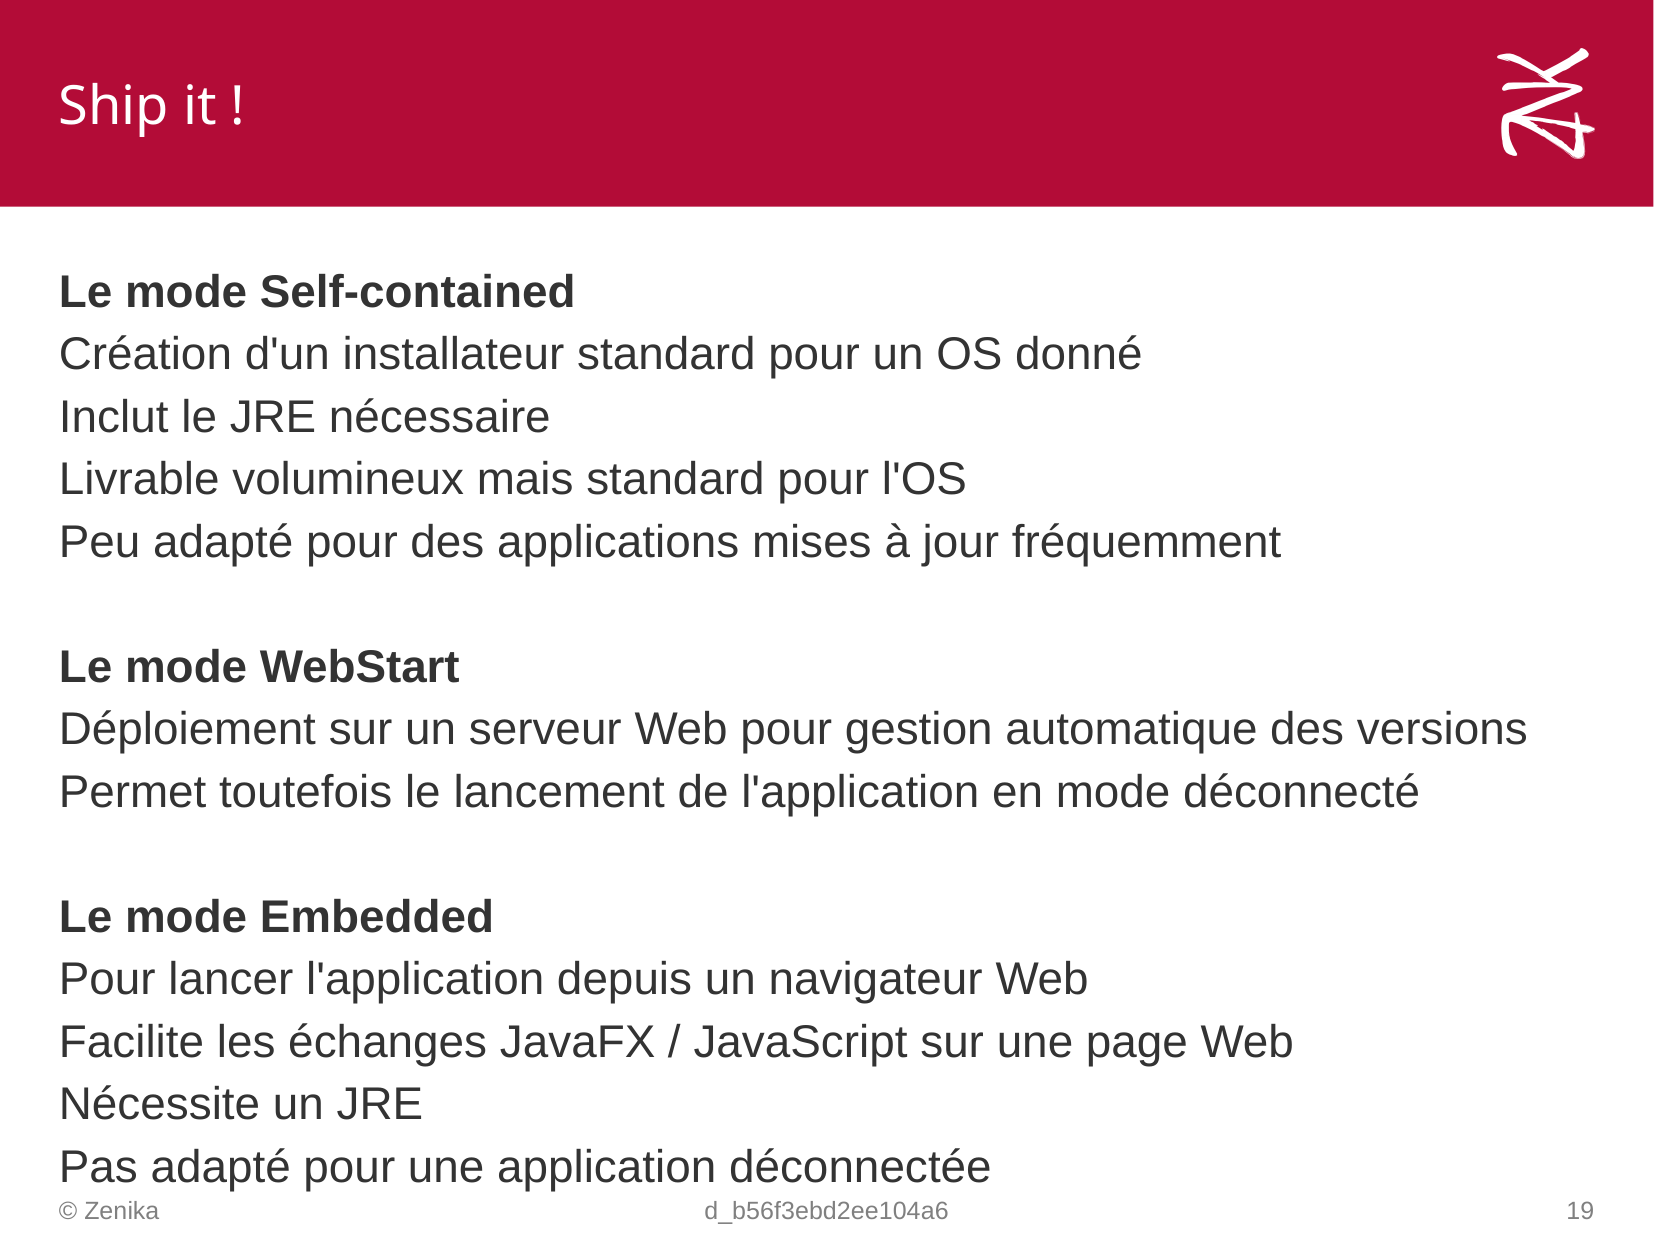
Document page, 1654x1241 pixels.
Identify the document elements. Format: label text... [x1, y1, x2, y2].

list Le mode Self-contained Création d'un installateur standard pour un OS donné Inclut le JRE nécessaire Livrable volumineux mais standard pour l'OS Peu adapté pour des applications mises à jour fréquemment Le mode WebStart Déploiement sur un serveur Web pour gestion automatique des versions Permet toutefois le lancement de l'application en mode déconnecté Le mode Embedded Pour lancer l'application depuis un navigateur Web Facilite les échanges JavaFX / JavaScript sur une page Web Nécessite un JRE Pas adapté pour une application déconnectée [59, 265, 1595, 986]
title Ship it ! [59, 29, 1595, 178]
